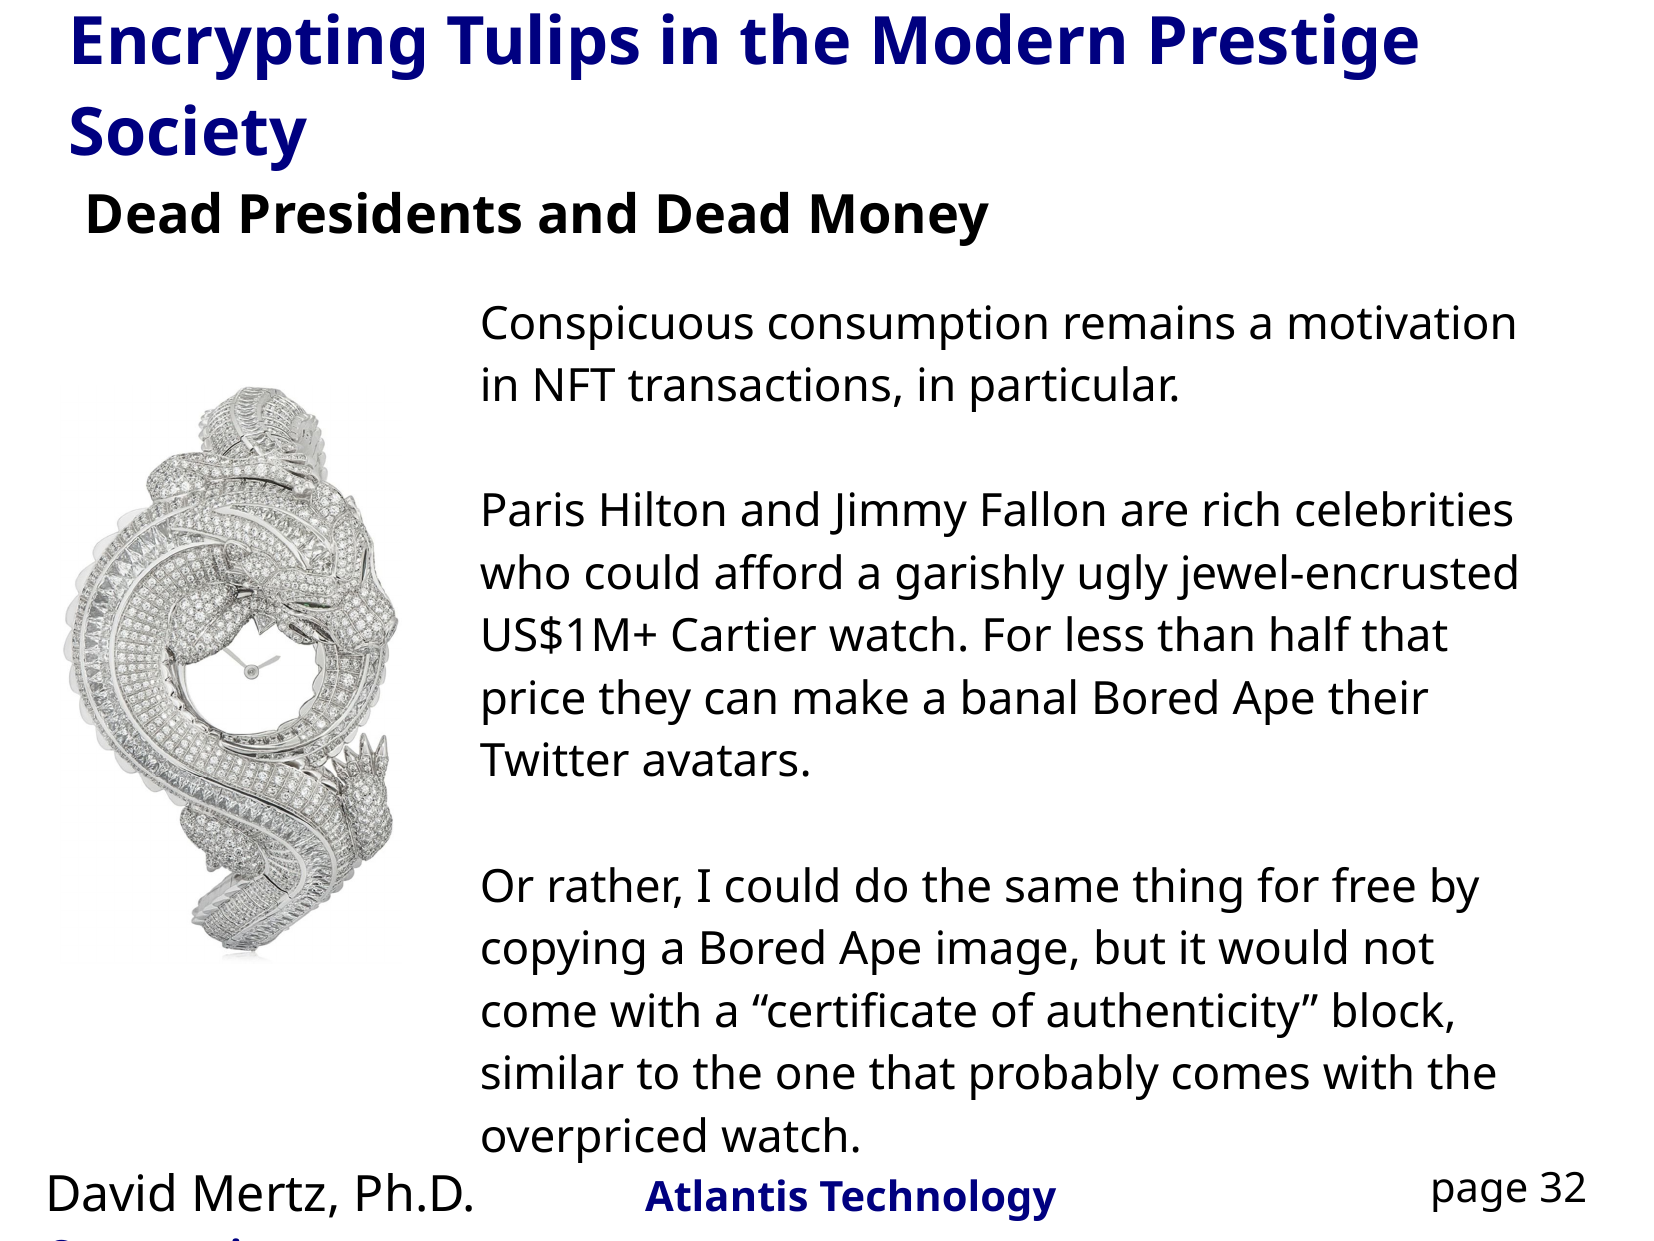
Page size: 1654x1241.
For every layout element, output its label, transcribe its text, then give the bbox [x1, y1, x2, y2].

picture [60, 385, 402, 964]
text_box Conspicuous consumption remains a motivation in NFT transactions, in particular. Paris Hilton and Jimmy Fallon are rich celebrities who could afford a garishly ugly jewel-encrusted US$1M+ Cartier watch. For less than half that price they can make a banal Bored Ape their Twitter avatars. Or rather, I could do the same thing for free by copying a Bored Ape image, but it would not come with a “certificate of authenticity” block, similar to the one that probably comes with the overpriced watch. [465, 282, 1576, 1082]
list Dead Presidents and Dead Money [84, 175, 1456, 256]
